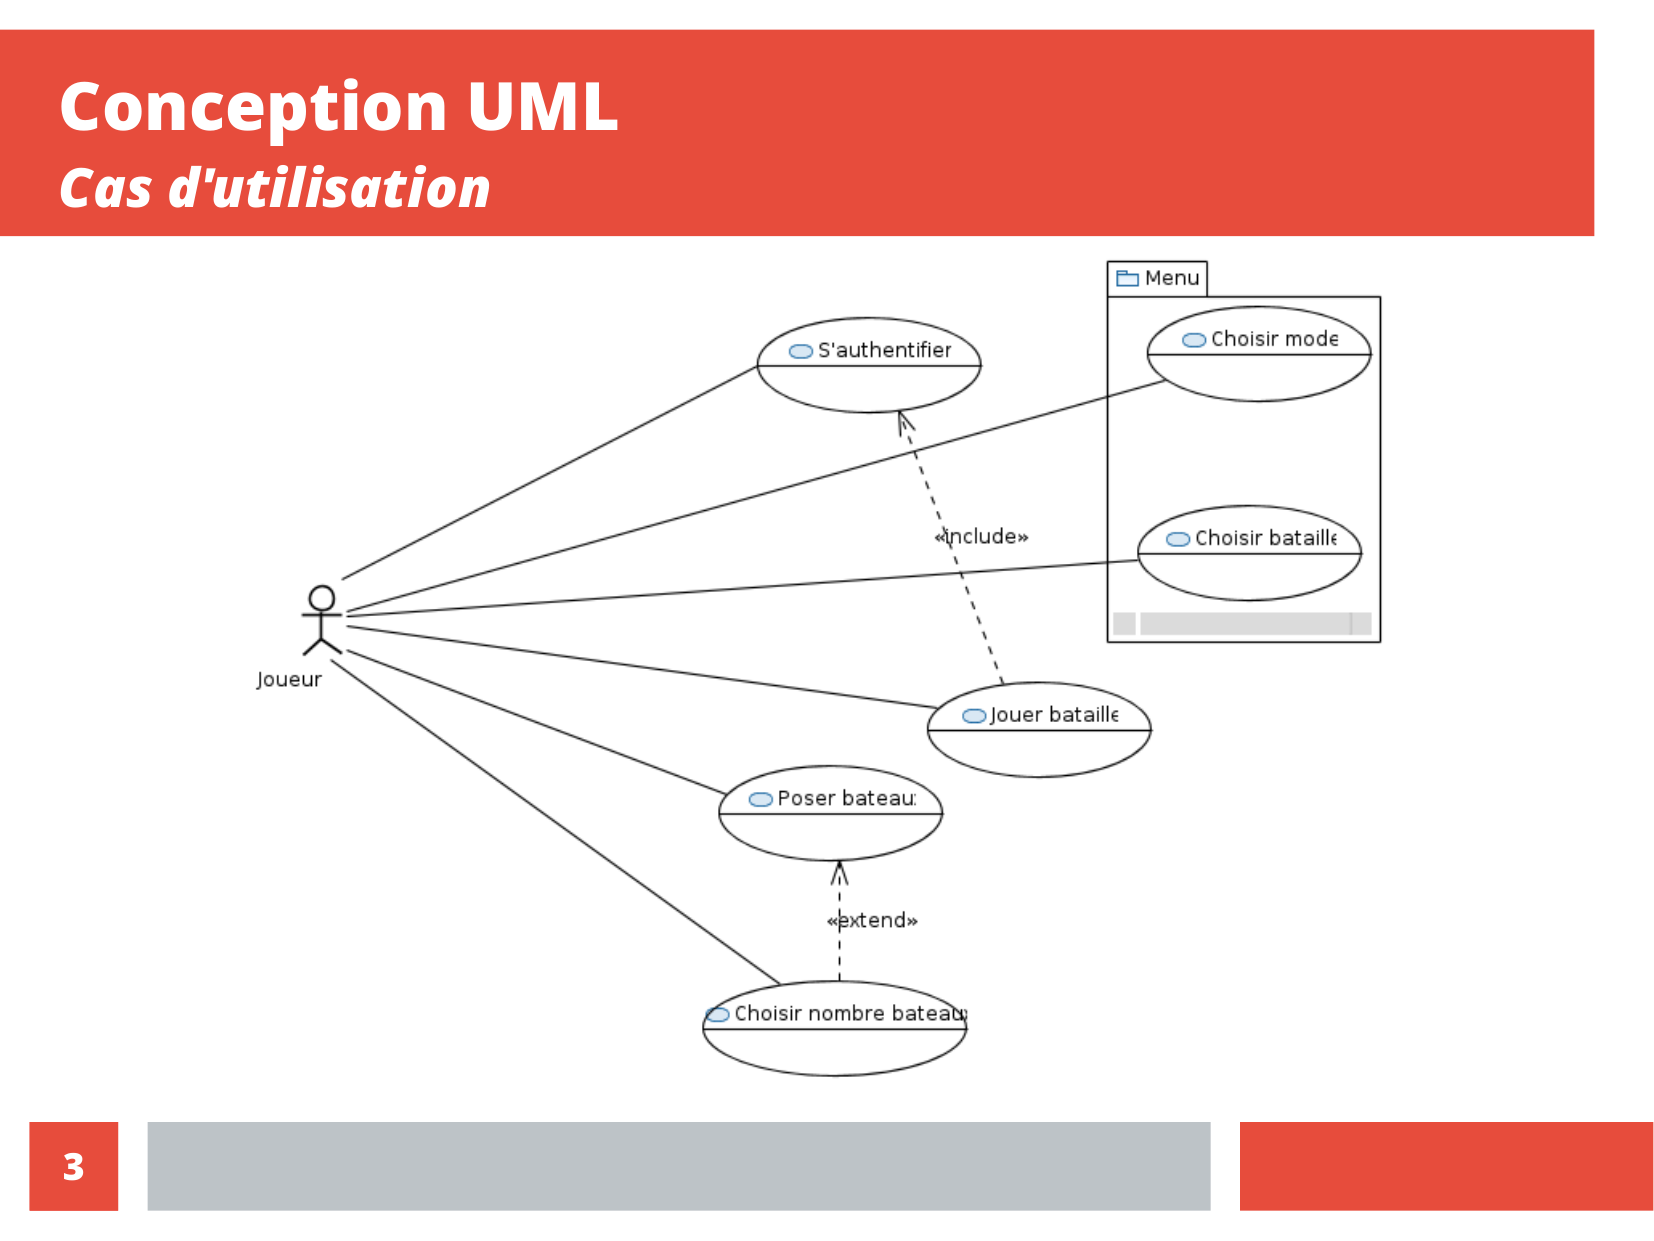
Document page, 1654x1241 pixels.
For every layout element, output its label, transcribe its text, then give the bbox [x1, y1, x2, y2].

title Conception UML Cas d'utilisation [59, 59, 1595, 207]
picture [242, 245, 1396, 1093]
